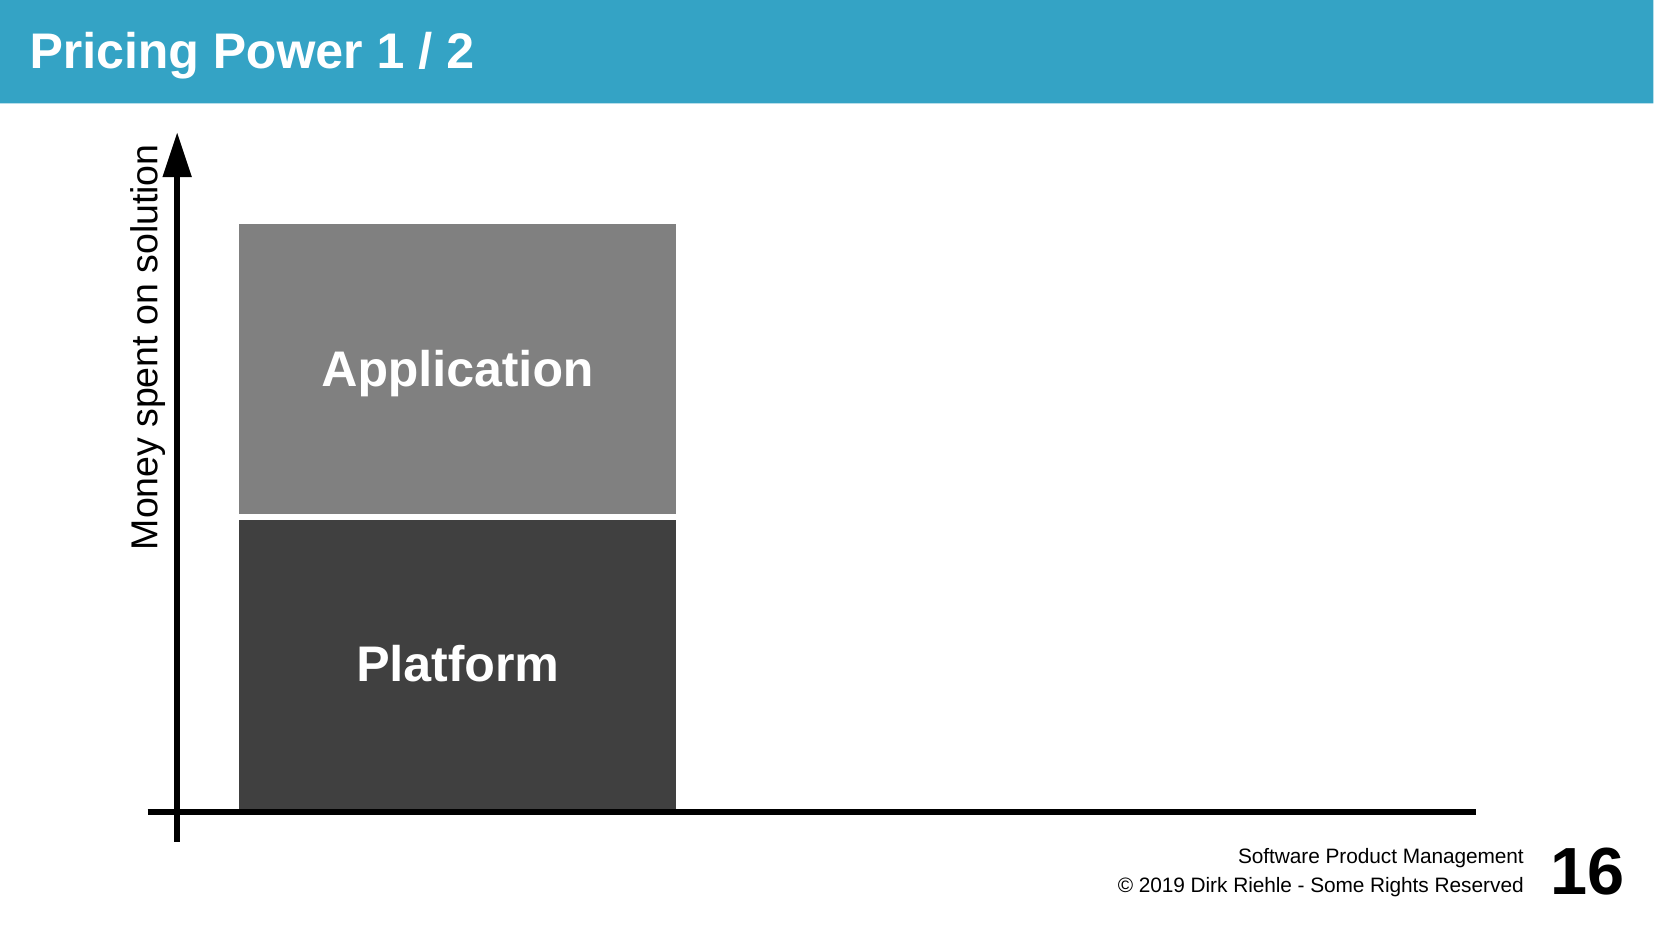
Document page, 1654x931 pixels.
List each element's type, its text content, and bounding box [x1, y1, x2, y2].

text_box Money spent on solution [88, 132, 178, 813]
text_box Application [236, 221, 680, 517]
title Pricing Power 1 / 2 [0, 0, 1654, 104]
text_box Platform [236, 517, 680, 809]
